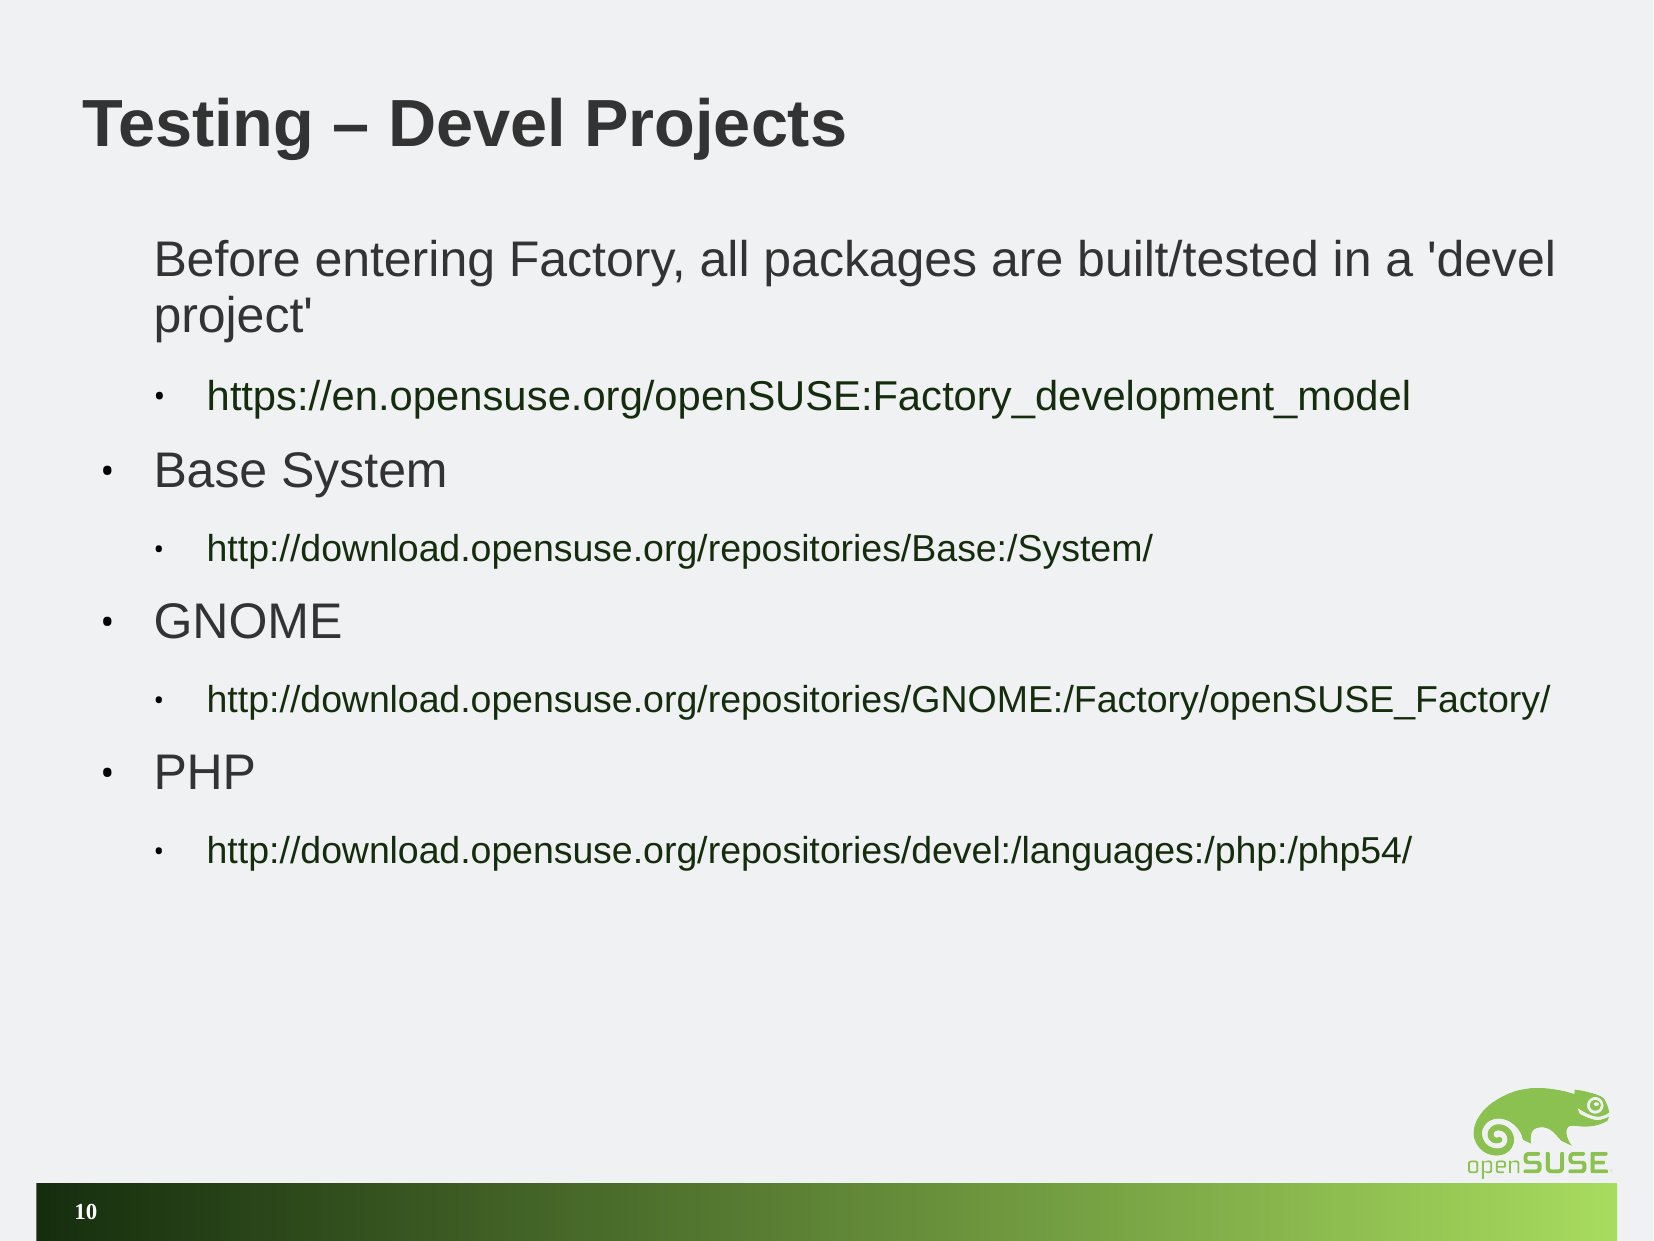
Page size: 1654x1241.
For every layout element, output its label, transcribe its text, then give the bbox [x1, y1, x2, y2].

title Testing – Devel Projects [82, 49, 1571, 198]
list Before entering Factory, all packages are built/tested in a 'devel project' https://en.opensuse.org/openSUSE:Factory_development_model Base System http://download.opensuse.org/repositories/Base:/System/ GNOME http://download.opensuse.org/repositories/GNOME:/Factory/openSUSE_Factory/ PHP http://download.opensuse.org/repositories/devel:/languages:/php:/php54/ [82, 231, 1571, 951]
picture [0, 0, 1654, 1241]
